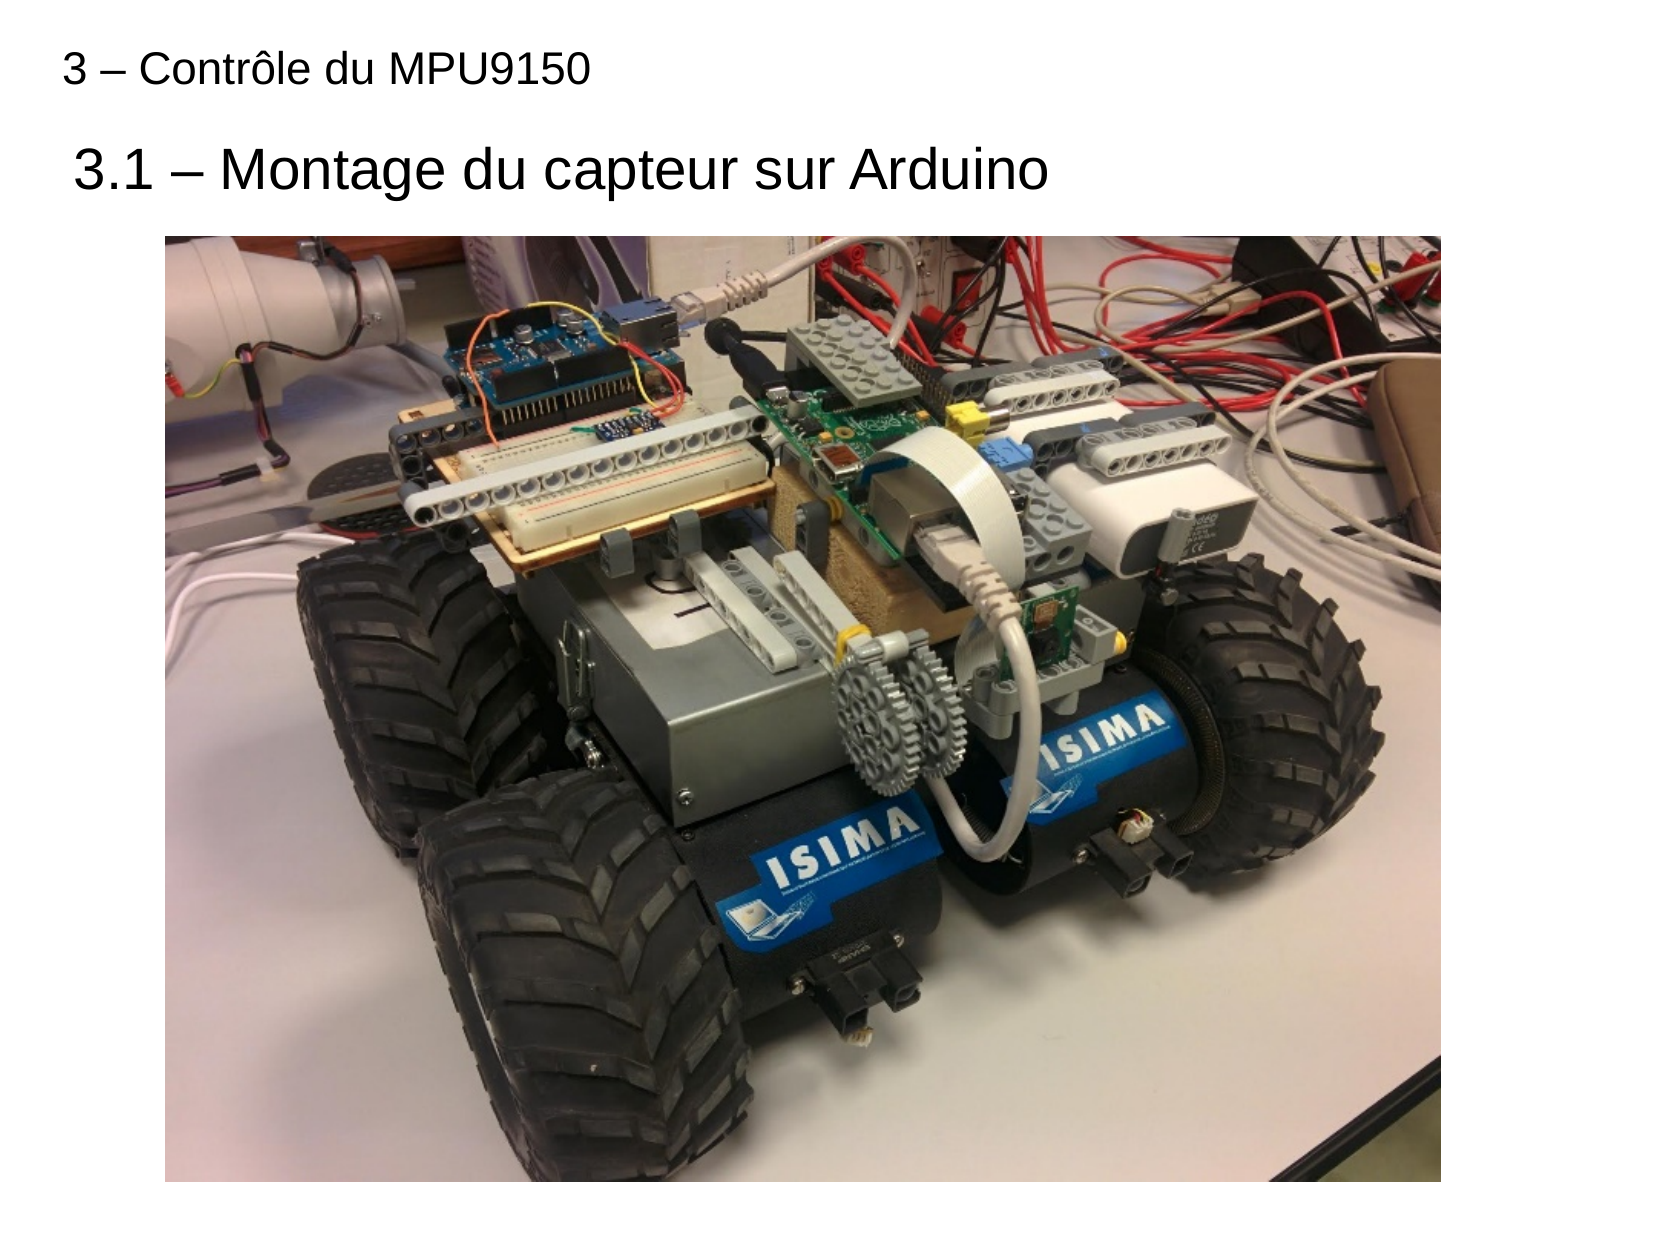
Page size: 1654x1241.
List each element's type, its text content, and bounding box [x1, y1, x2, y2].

picture [165, 236, 1441, 1182]
text_box 3 – Contrôle du MPU9150 [47, 35, 607, 102]
text_box 3.1 – Montage du capteur sur Arduino [59, 129, 1067, 210]
